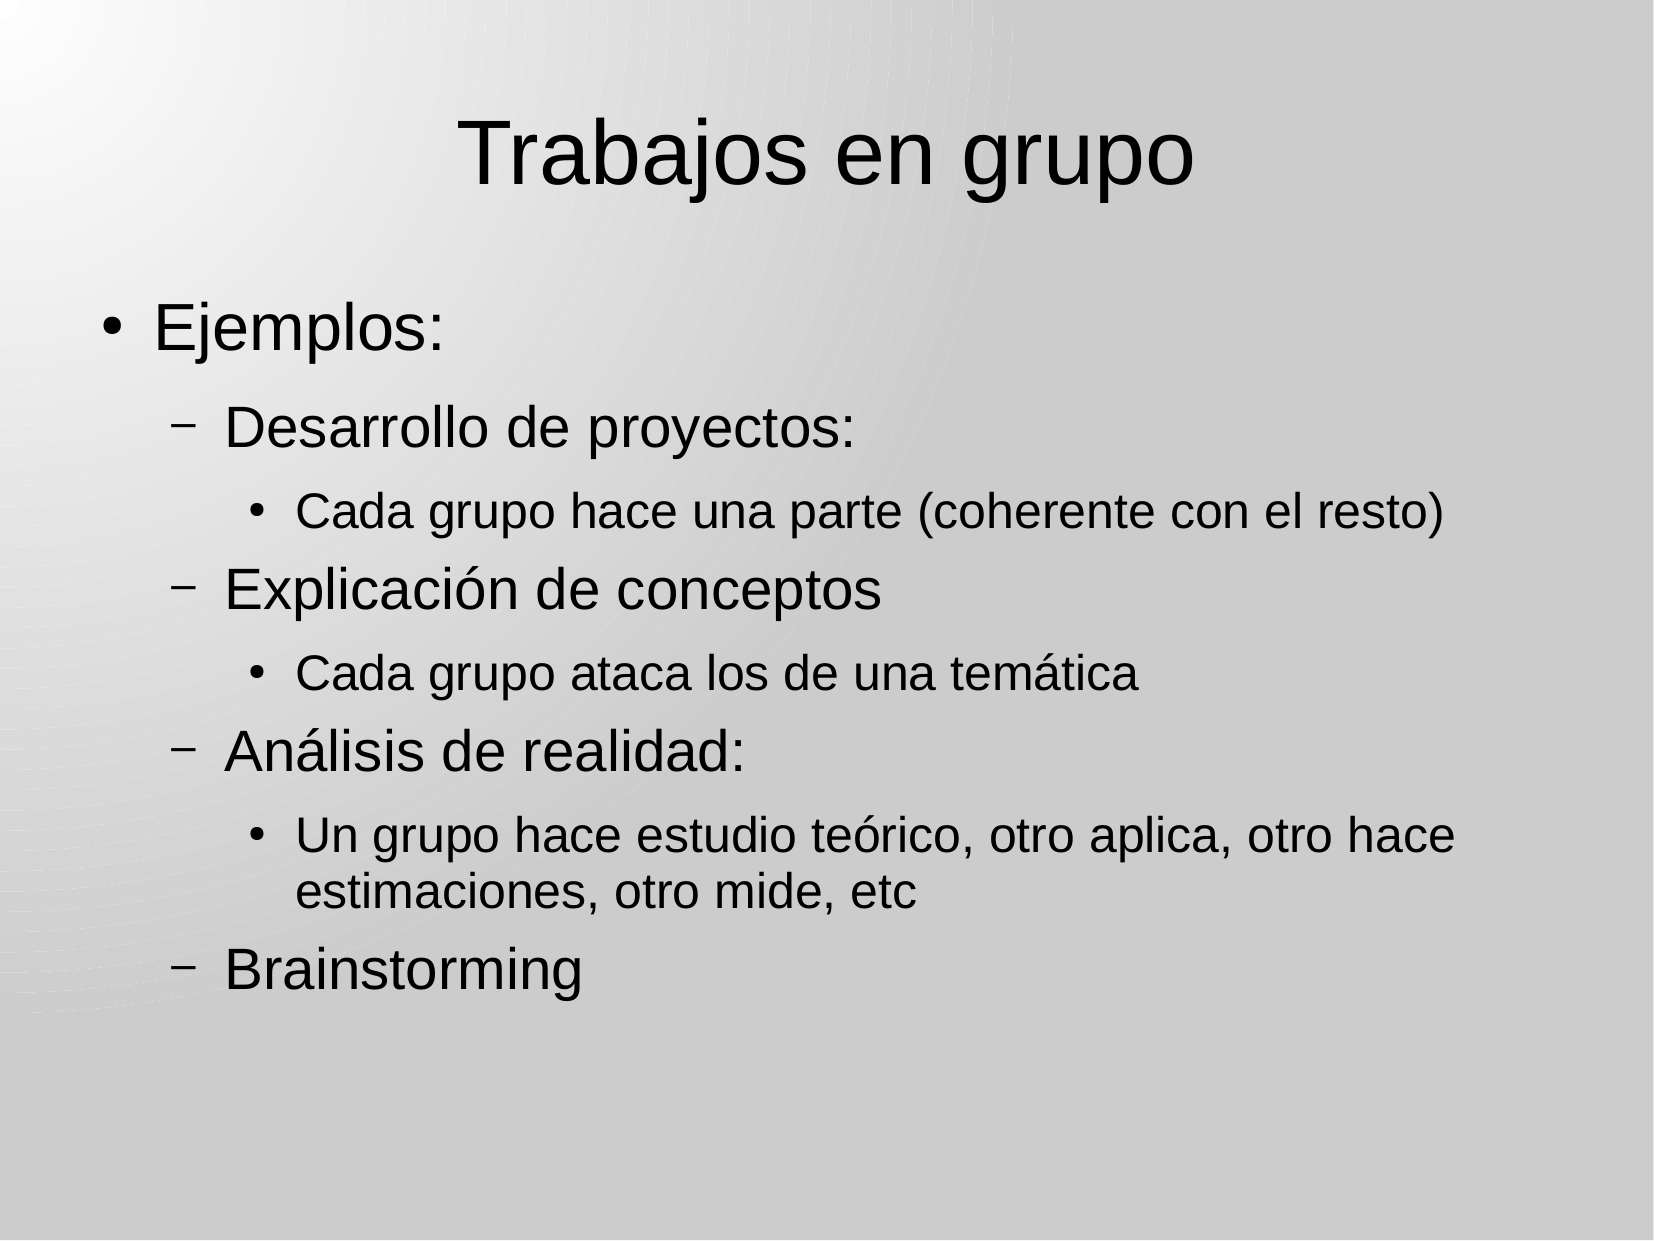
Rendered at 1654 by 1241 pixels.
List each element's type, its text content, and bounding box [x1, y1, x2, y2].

list Ejemplos: Desarrollo de proyectos: Cada grupo hace una parte (coherente con el resto) Explicación de conceptos Cada grupo ataca los de una temática Análisis de realidad: Un grupo hace estudio teórico, otro aplica, otro hace estimaciones, otro mide, etc Brainstorming [82, 290, 1538, 1109]
title Trabajos en grupo [82, 49, 1571, 257]
